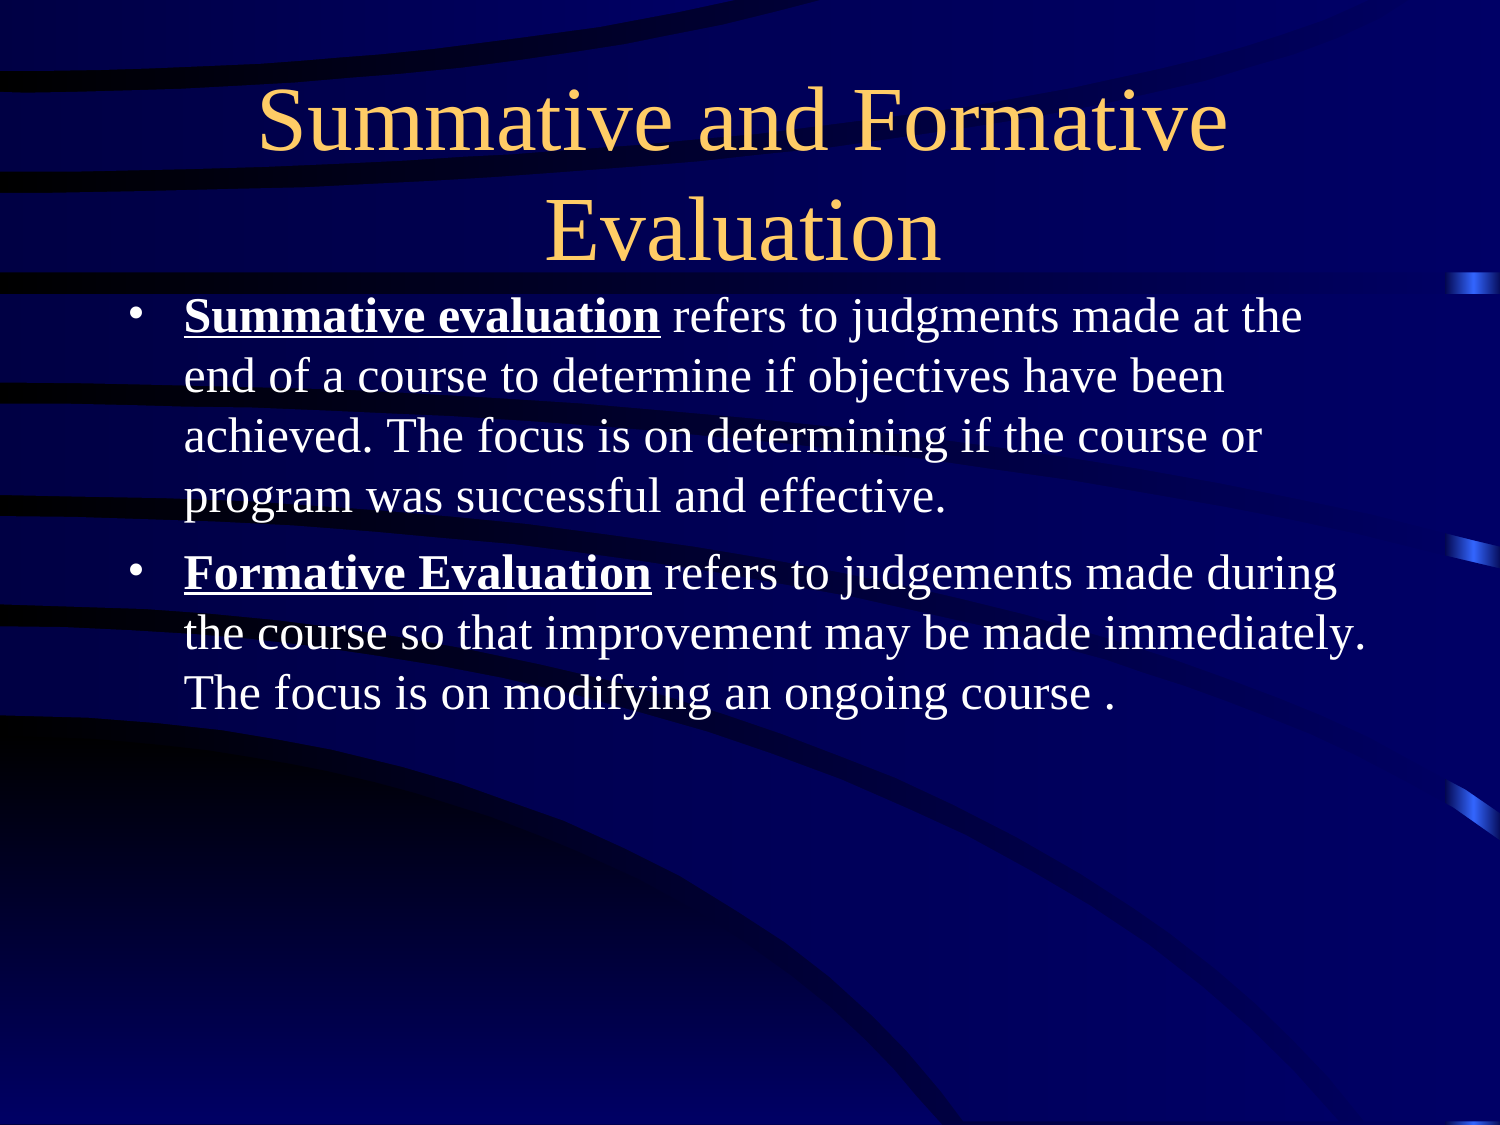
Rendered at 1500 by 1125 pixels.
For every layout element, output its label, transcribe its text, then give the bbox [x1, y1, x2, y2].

list Summative evaluation refers to judgments made at the end of a course to determine if objectives have been achieved. The focus is on determining if the course or program was successful and effective. Formative Evaluation refers to judgements made during the course so that improvement may be made immediately. The focus is on modifying an ongoing course . [112, 274, 1388, 1125]
title Summative and Formative Evaluation [112, 99, 1375, 238]
